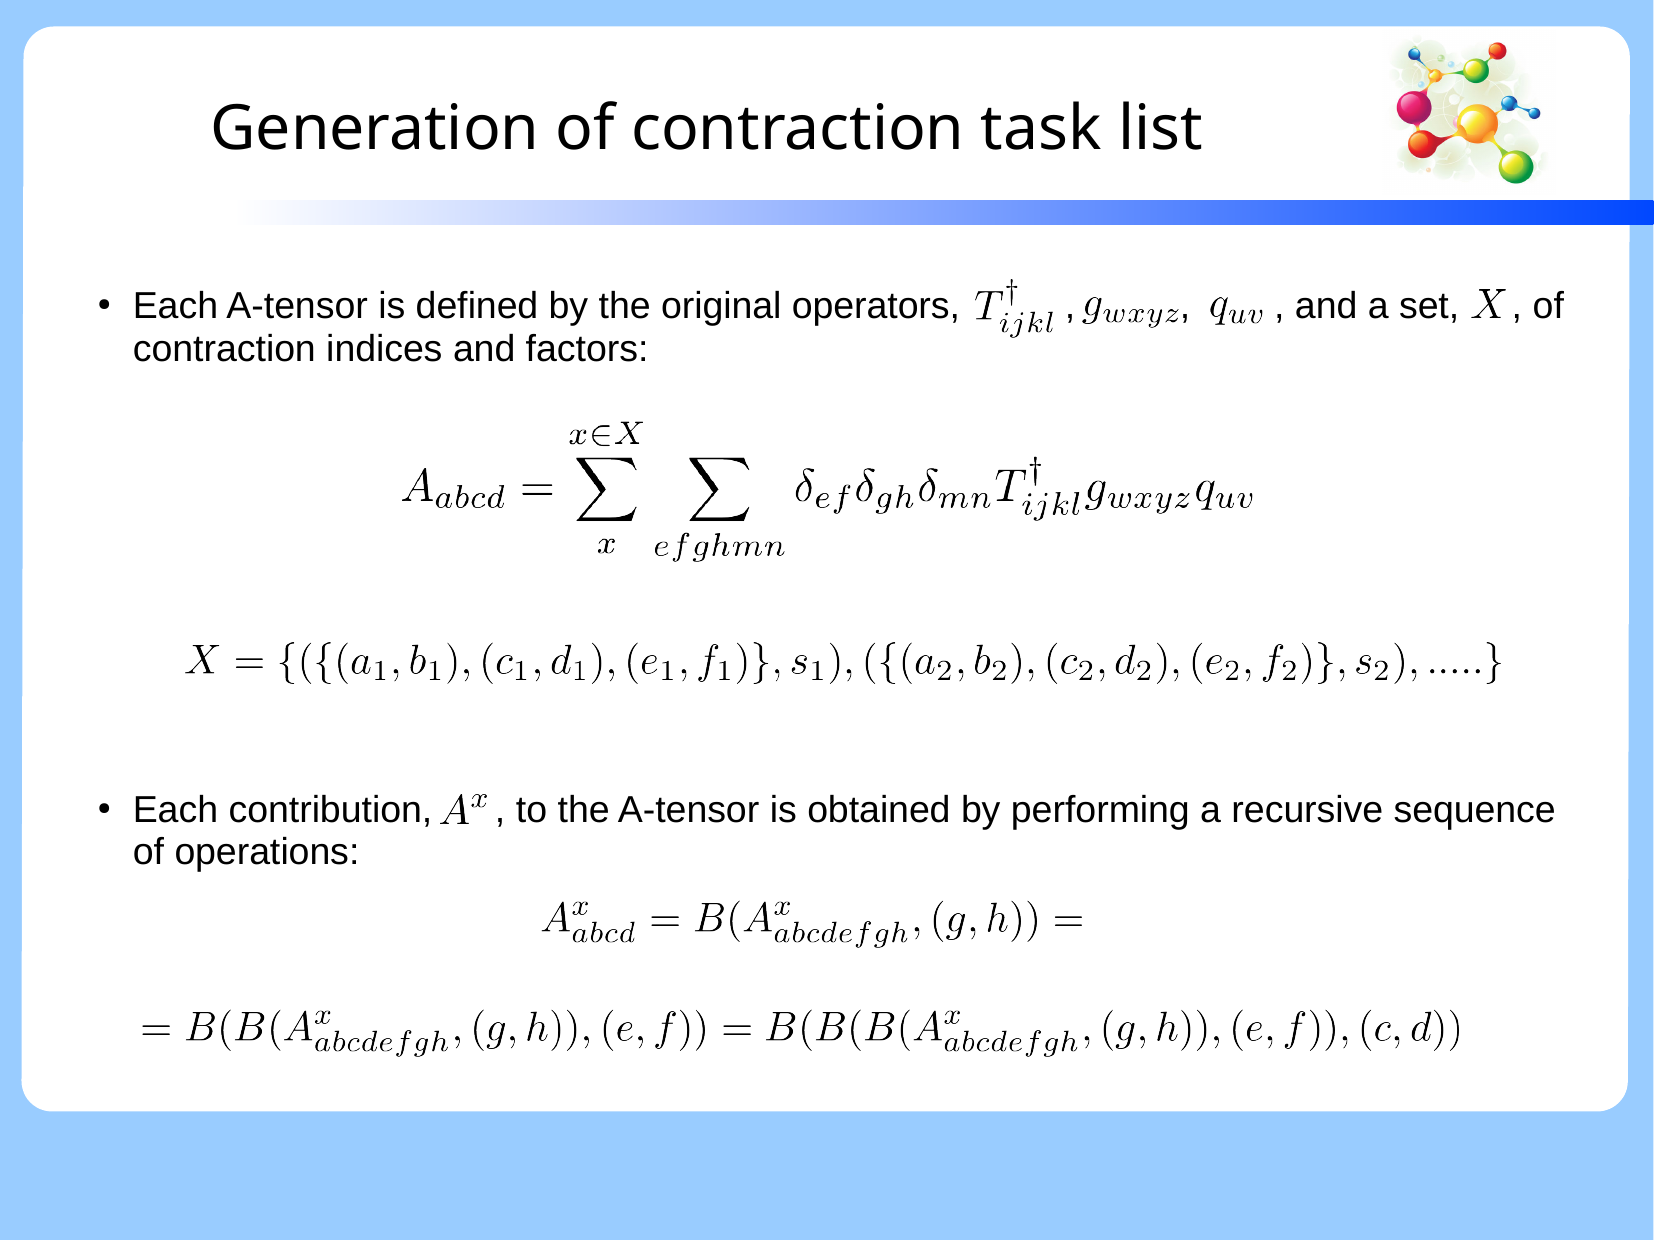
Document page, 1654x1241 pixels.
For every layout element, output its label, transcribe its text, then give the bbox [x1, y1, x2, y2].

title Generation of contraction task list [82, 49, 1332, 201]
picture [185, 642, 1501, 684]
text_box Each A-tensor is defined by the original operators, , , , and a set, , of contraction indices and factors: Each contribution, , to the A-tensor is obtained by performing a recursive sequence of operations: [82, 277, 1605, 881]
list [82, 881, 1571, 1069]
picture [439, 794, 487, 824]
picture [1382, 29, 1556, 195]
picture [1210, 297, 1263, 325]
picture [1471, 289, 1506, 318]
picture [142, 1009, 1459, 1057]
picture [401, 421, 1253, 562]
picture [1082, 297, 1179, 329]
picture [541, 900, 1082, 948]
picture [974, 279, 1053, 338]
